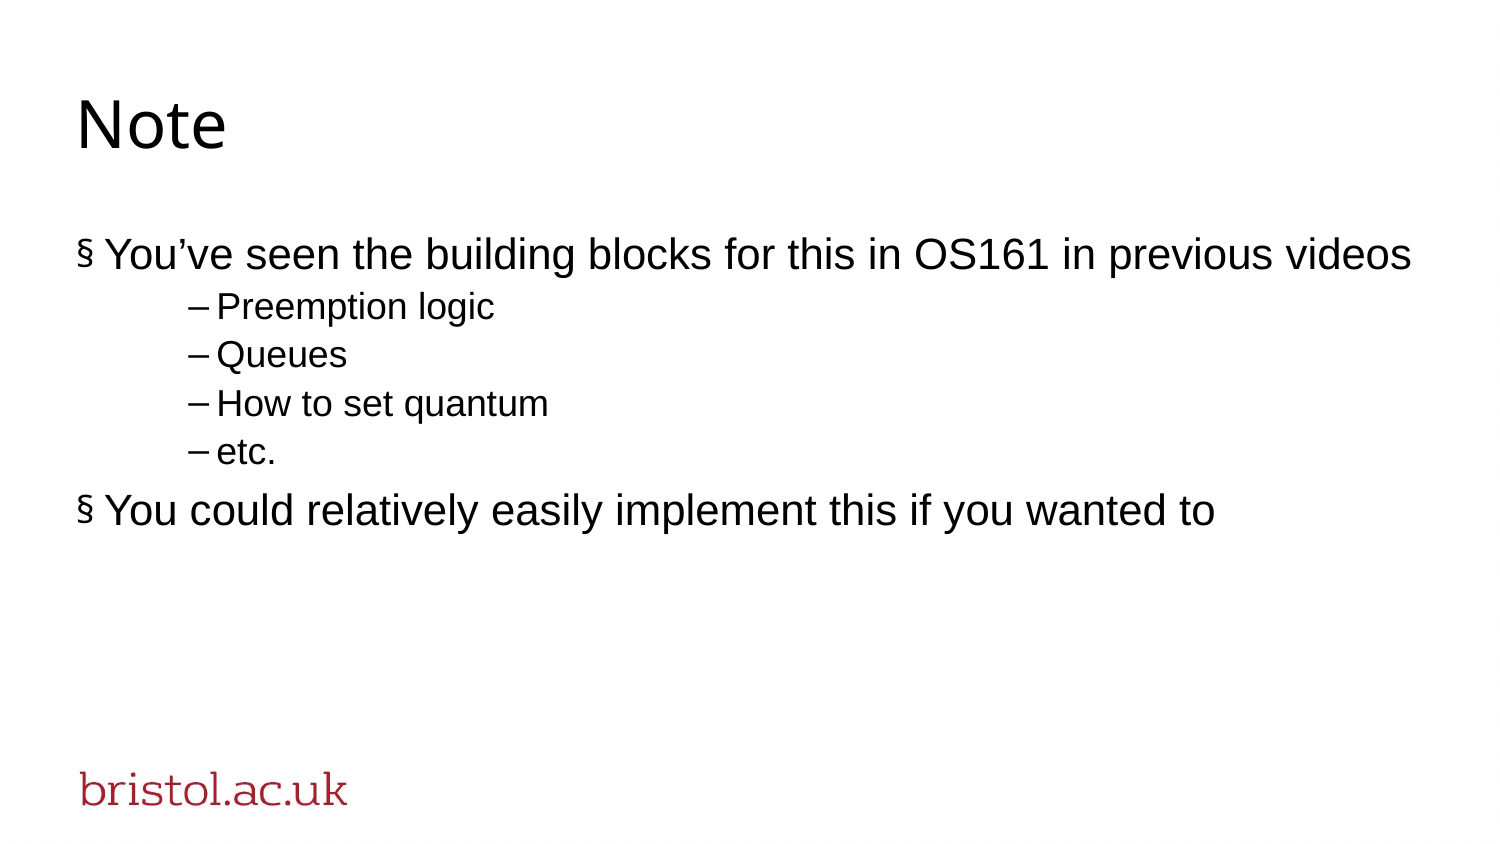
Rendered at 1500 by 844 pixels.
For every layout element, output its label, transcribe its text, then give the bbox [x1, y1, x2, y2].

list You’ve seen the building blocks for this in OS161 in previous videos Preemption logic Queues How to set quantum etc. You could relatively easily implement this if you wanted to [60, 224, 1440, 699]
title Note [60, 44, 1440, 209]
